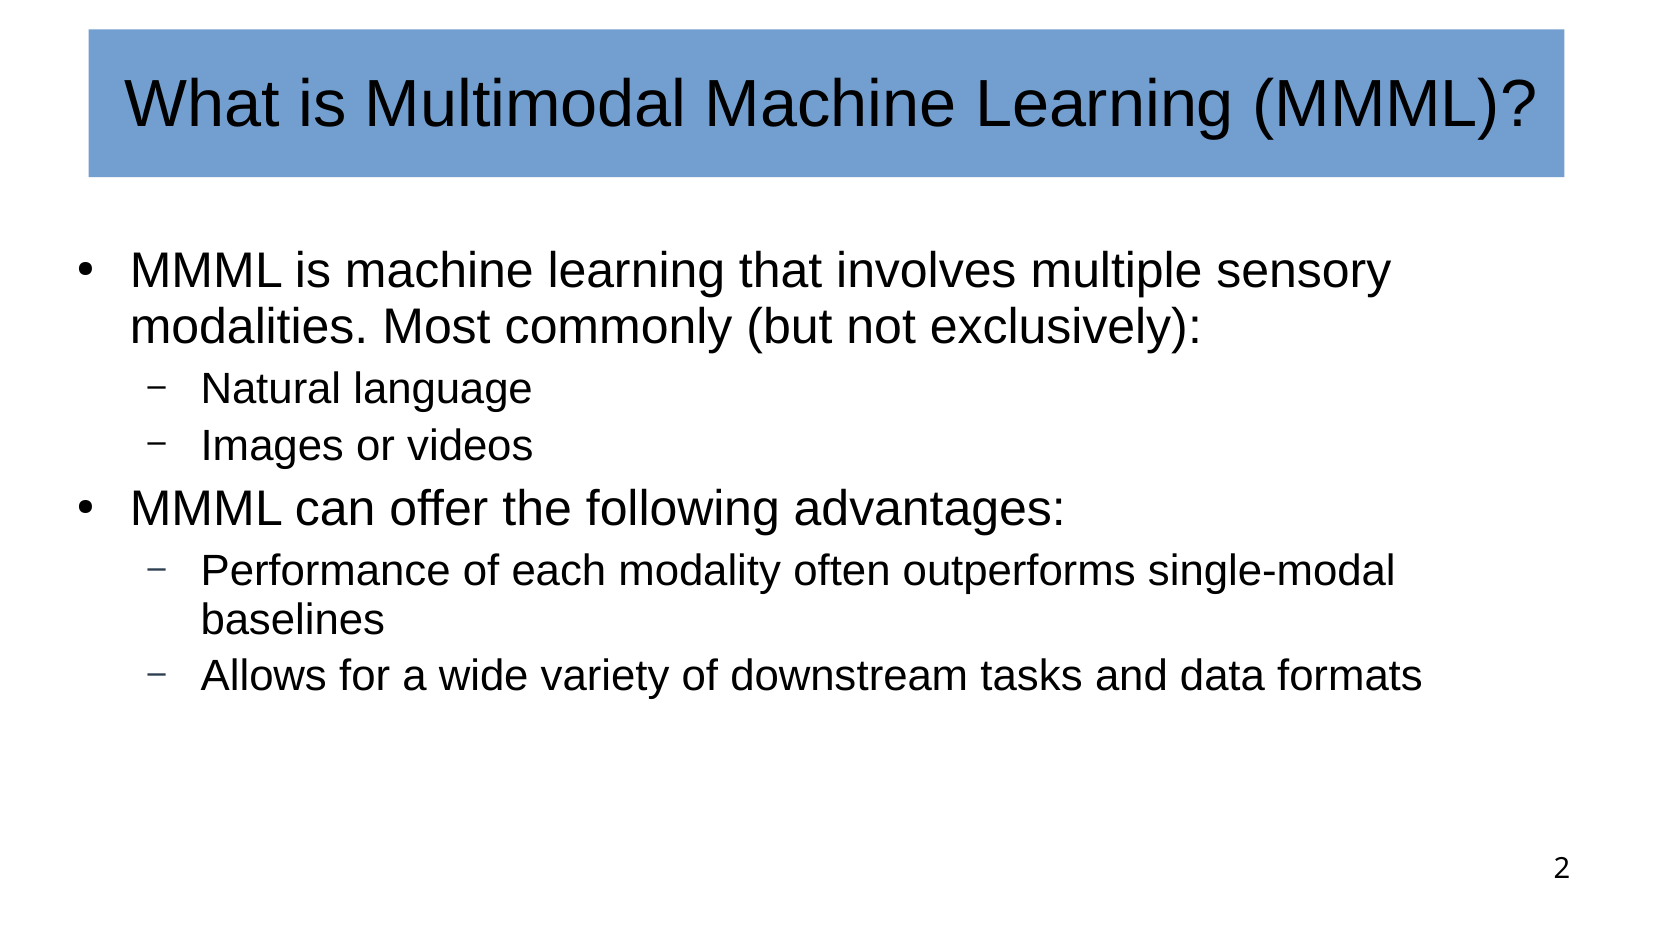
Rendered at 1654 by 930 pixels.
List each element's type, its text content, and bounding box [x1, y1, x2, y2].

list MMML is machine learning that involves multiple sensory modalities. Most commonly (but not exclusively): Natural language Images or videos MMML can offer the following advantages: Performance of each modality often outperforms single-modal baselines Allows for a wide variety of downstream tasks and data formats [58, 242, 1575, 863]
title What is Multimodal Machine Learning (MMML)? [88, 29, 1565, 178]
